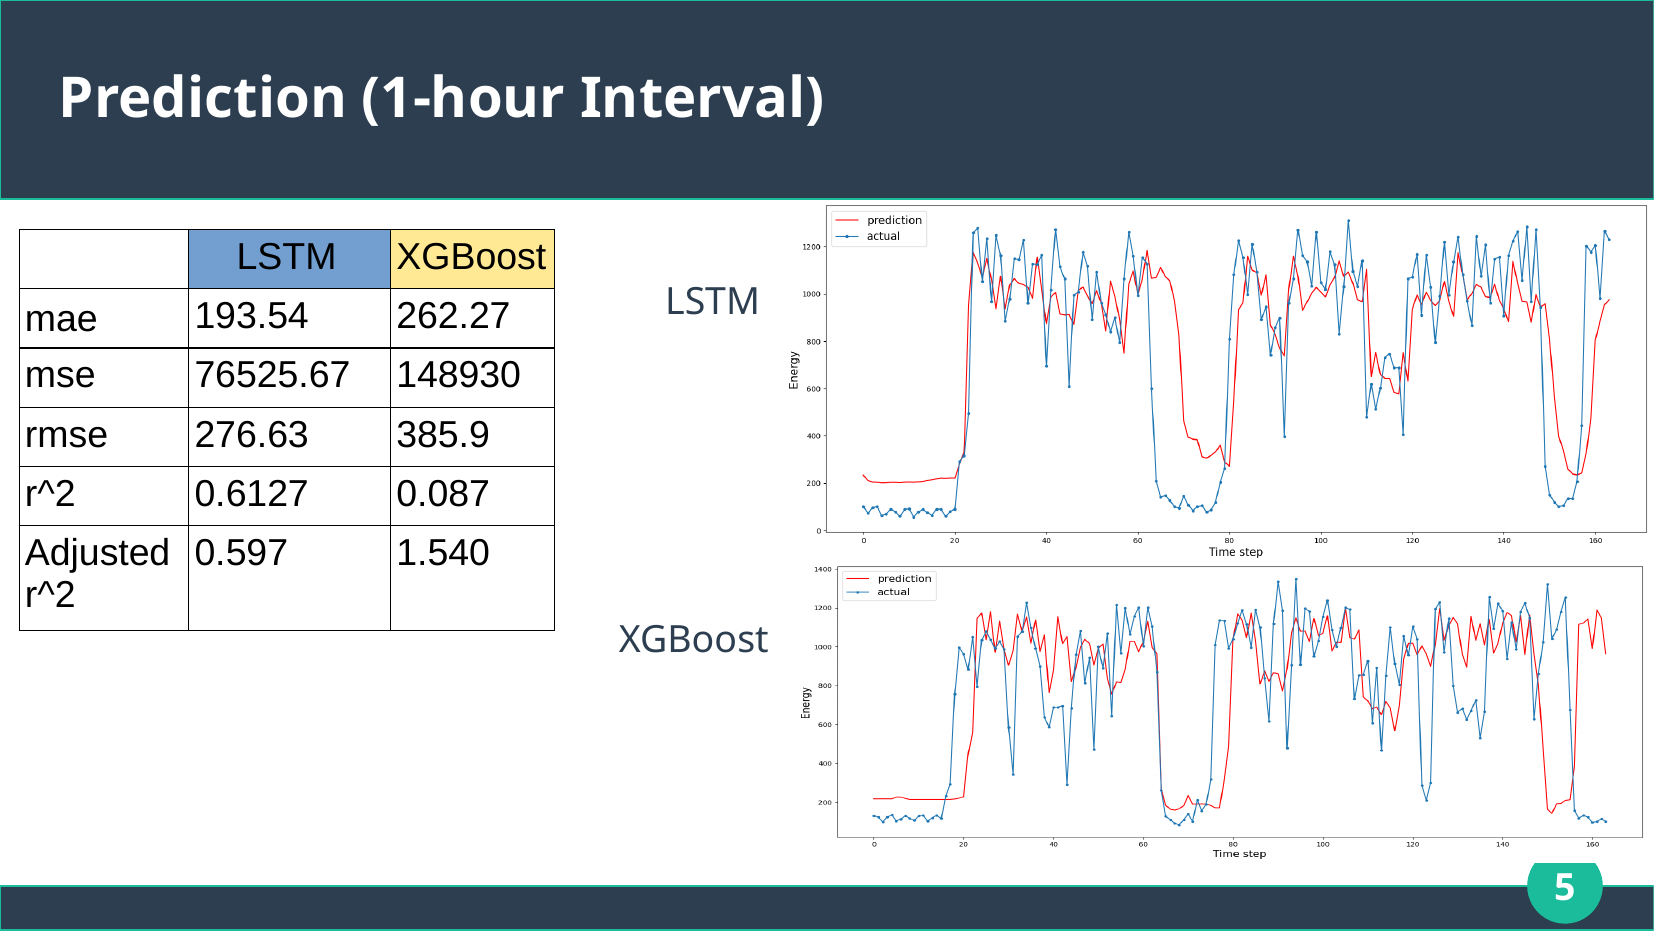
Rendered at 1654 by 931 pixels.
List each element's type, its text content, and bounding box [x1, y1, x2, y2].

title Prediction (1-hour Interval) [59, 37, 1595, 155]
picture [783, 200, 1651, 863]
table_cell 1.540 [391, 526, 554, 630]
table_cell 0.597 [189, 526, 390, 630]
table_header LSTM [189, 230, 390, 288]
table_cell 0.087 [391, 467, 554, 525]
table_cell 76525.67 [189, 349, 390, 407]
text_box XGBoost [600, 579, 788, 696]
table_cell Adjusted r^2 [20, 526, 188, 630]
table_cell mse [20, 349, 188, 407]
table_cell 0.6127 [189, 467, 390, 525]
table_cell mae [20, 289, 188, 347]
text_box LSTM [637, 262, 783, 338]
table_cell 262.27 [391, 289, 554, 347]
table_cell 148930 [391, 349, 554, 407]
table_cell r^2 [20, 467, 188, 525]
table_cell 193.54 [189, 289, 390, 347]
table_cell rmse [20, 408, 188, 466]
table_cell 276.63 [189, 408, 390, 466]
table_header XGBoost [391, 230, 554, 288]
table_header [20, 230, 188, 288]
table_cell 385.9 [391, 408, 554, 466]
